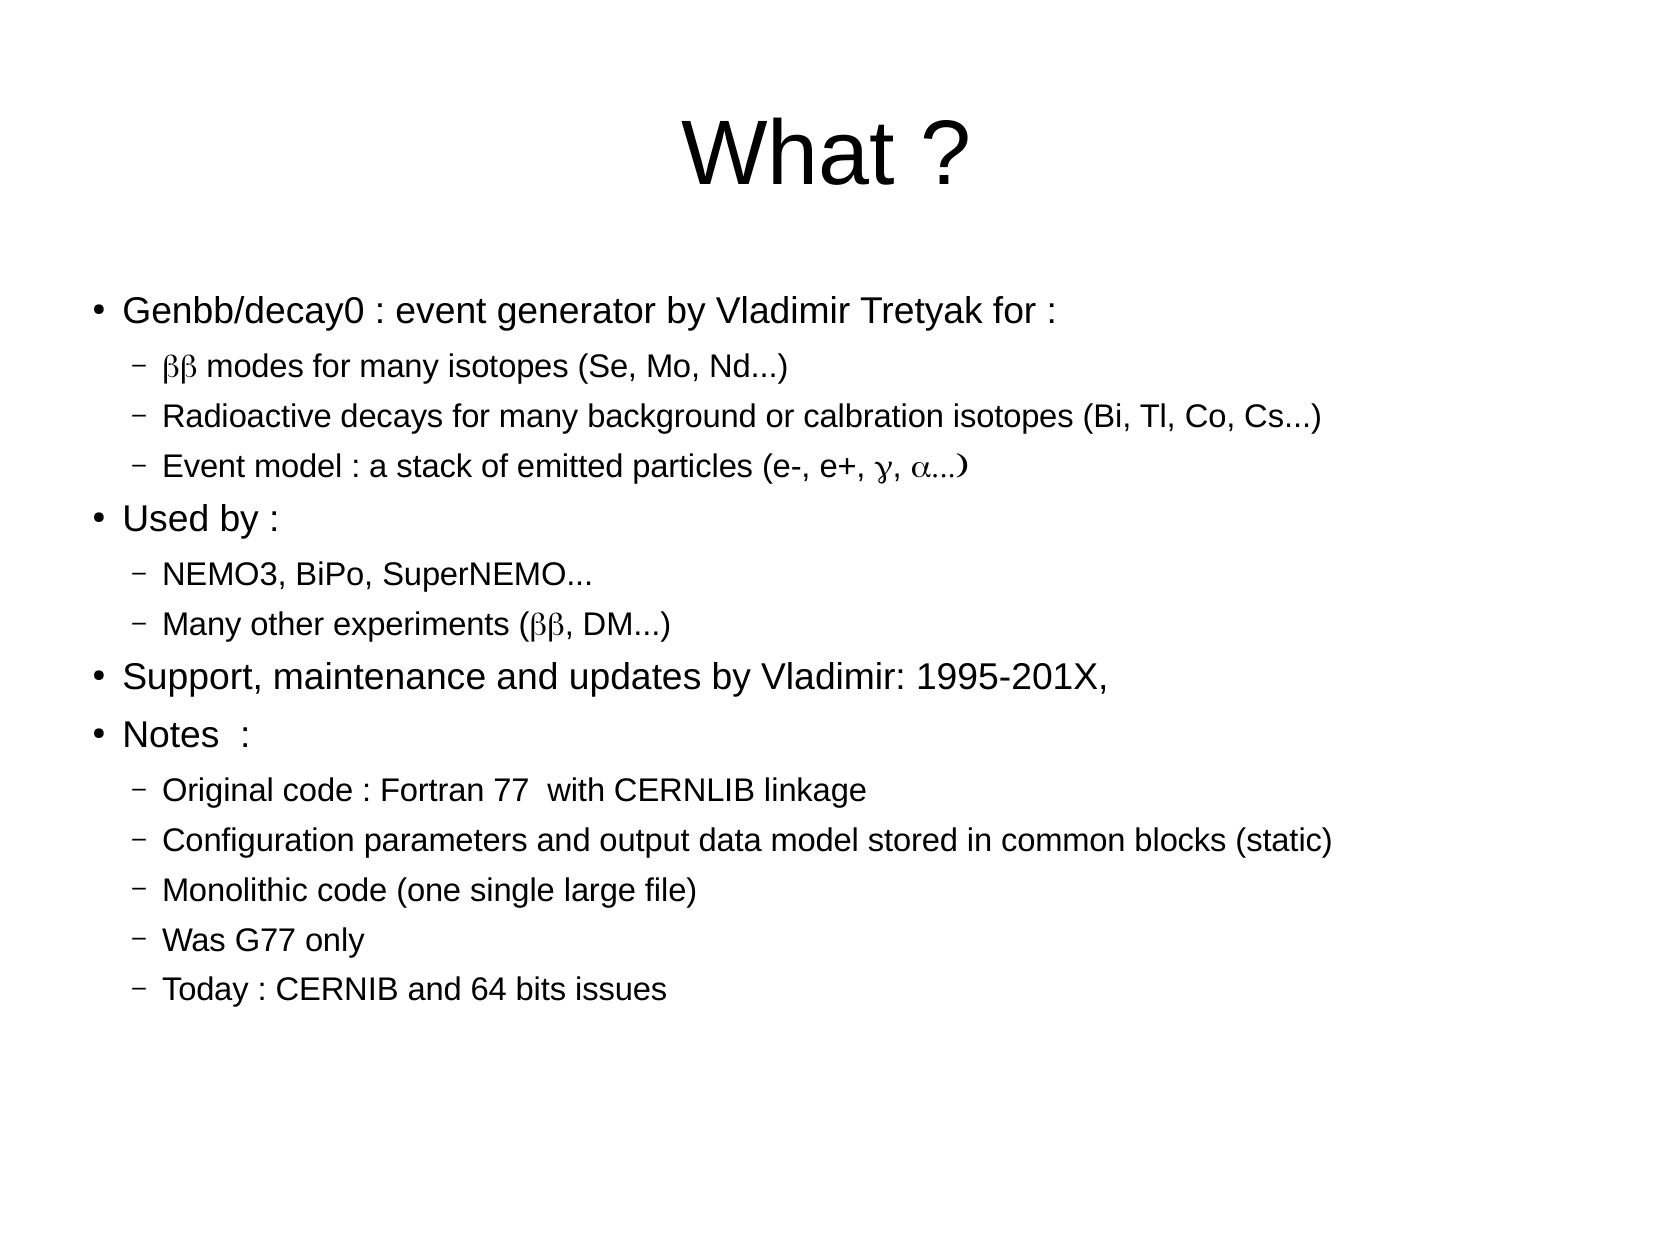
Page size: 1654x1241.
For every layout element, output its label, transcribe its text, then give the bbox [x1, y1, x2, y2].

list Genbb/decay0 : event generator by Vladimir Tretyak for : bb modes for many isotopes (Se, Mo, Nd...) Radioactive decays for many background or calbration isotopes (Bi, Tl, Co, Cs...) Event model : a stack of emitted particles (e-, e+, g, a...) Used by : NEMO3, BiPo, SuperNEMO... Many other experiments (bb, DM...) Support, maintenance and updates by Vladimir: 1995-201X, Notes : Original code : Fortran 77 with CERNLIB linkage Configuration parameters and output data model stored in common blocks (static) Monolithic code (one single large file) Was G77 only Today : CERNIB and 64 bits issues [82, 290, 1538, 1010]
title What ? [82, 49, 1571, 257]
